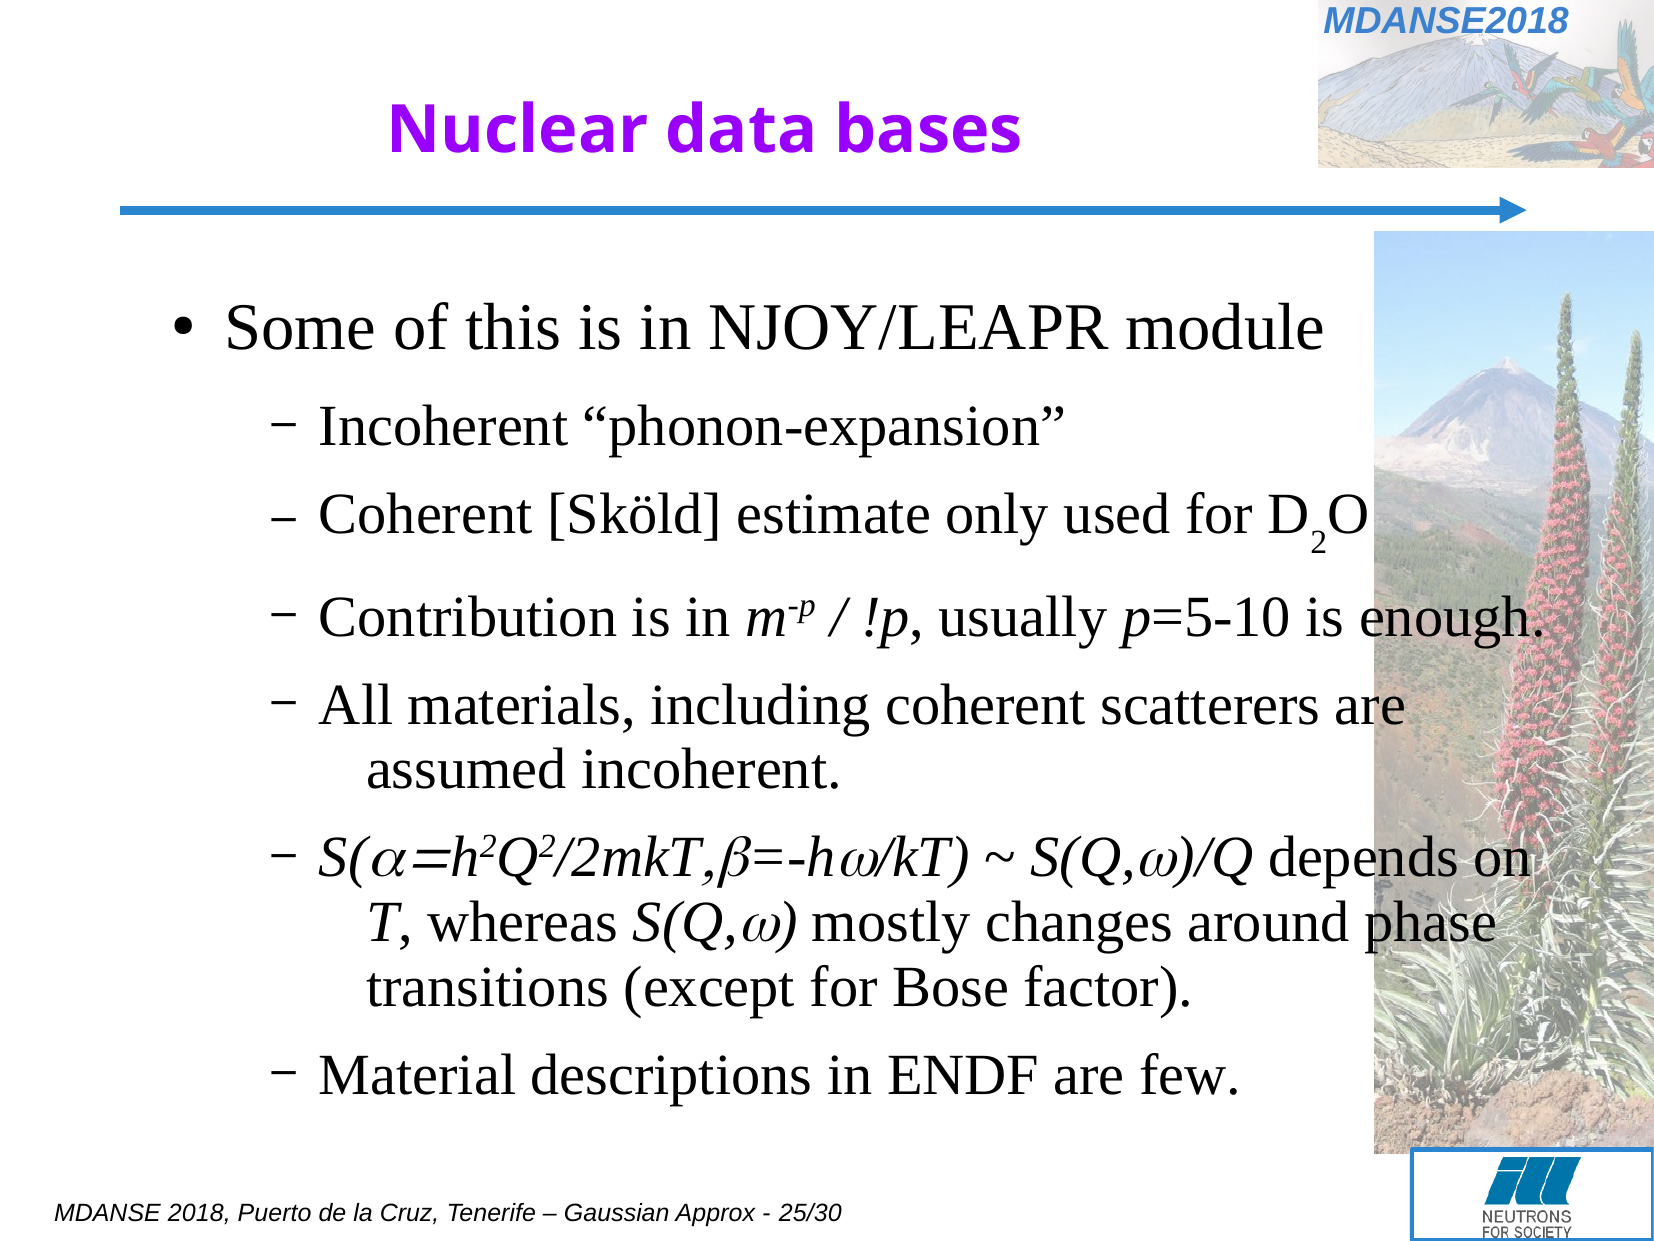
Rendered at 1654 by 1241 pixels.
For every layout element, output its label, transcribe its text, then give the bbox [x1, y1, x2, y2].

title Nuclear data bases [82, 49, 1328, 203]
picture [1479, 1153, 1583, 1241]
list Some of this is in NJOY/LEAPR module Incoherent “phonon-expansion” Coherent [Sköld] estimate only used for D2O Contribution is in m-p / !p, usually p=5-10 is enough. All materials, including coherent scatterers are assumed incoherent. S(a=h2Q2/2mkT,b=-hw/kT) ~ S(Q,w)/Q depends on T, whereas S(Q,w) mostly changes around phase transitions (except for Bose factor). Material descriptions in ENDF are few. [82, 290, 1571, 1131]
